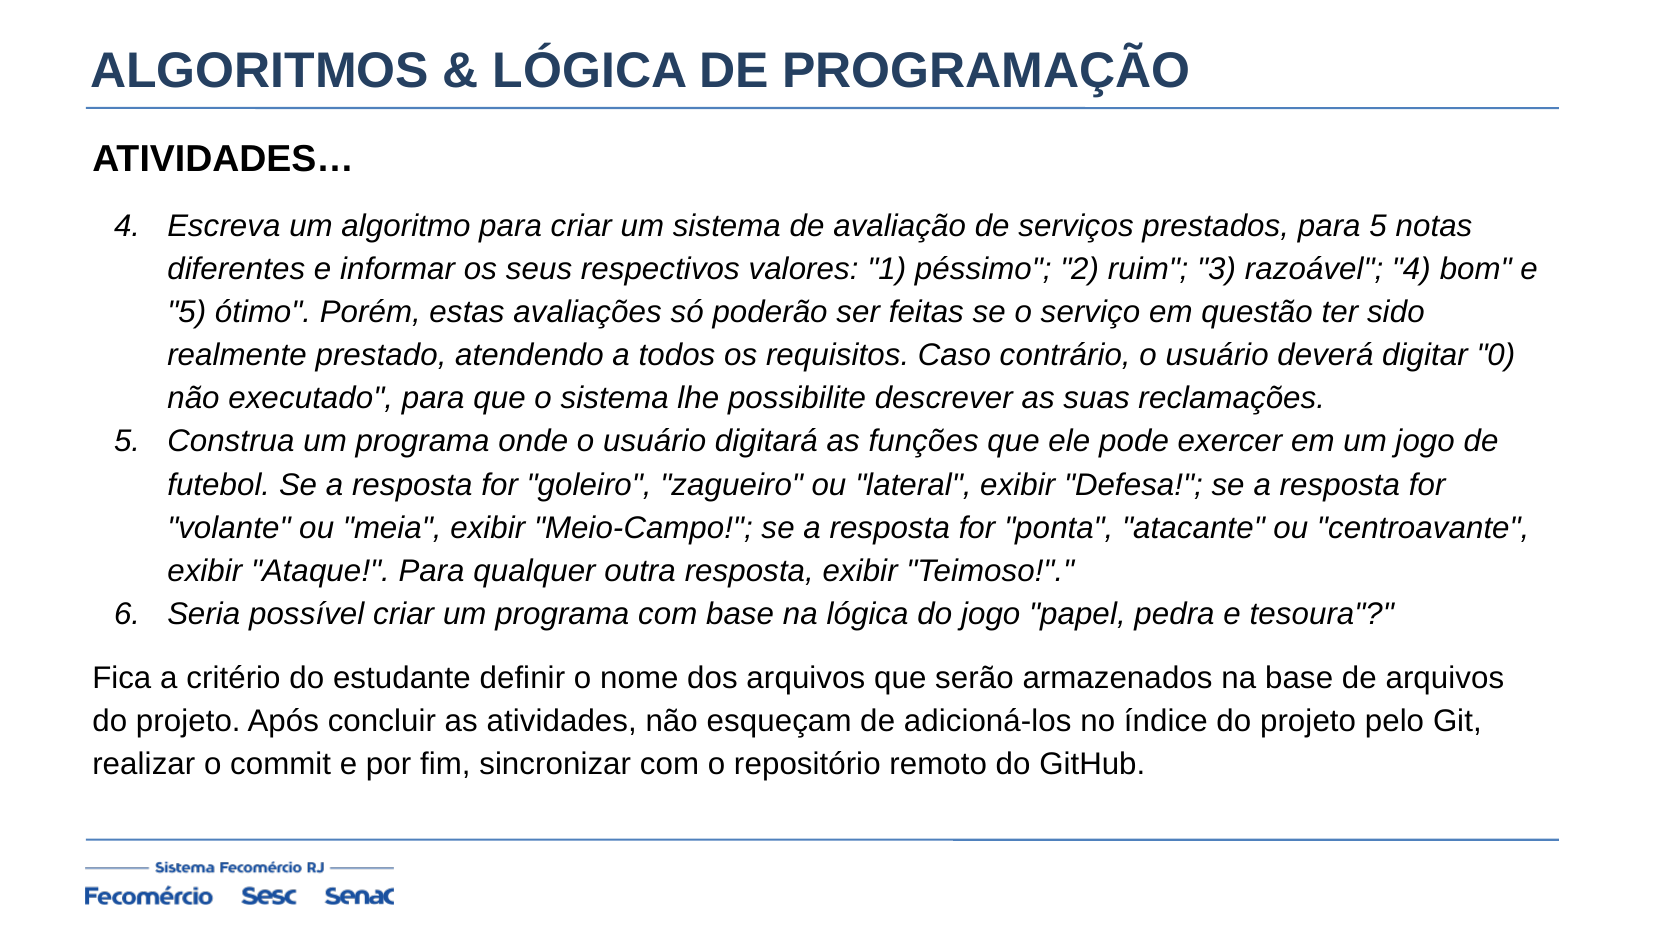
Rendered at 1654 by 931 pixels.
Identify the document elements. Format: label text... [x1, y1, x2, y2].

picture [62, 845, 416, 921]
text_box ALGORITMOS & LÓGICA DE PROGRAMAÇÃO [90, 32, 1564, 104]
text_box ATIVIDADES… Escreva um algoritmo para criar um sistema de avaliação de serviços prestados, para 5 notas diferentes e informar os seus respectivos valores: "1) péssimo"; "2) ruim"; "3) razoável"; "4) bom" e "5) ótimo". Porém, estas avaliações só poderão ser feitas se o serviço em questão ter sido realmente prestado, atendendo a todos os requisitos. Caso contrário, o usuário deverá digitar "0) não executado", para que o sistema lhe possibilite descrever as suas reclamações. Construa um programa onde o usuário digitará as funções que ele pode exercer em um jogo de futebol. Se a resposta for "goleiro", "zagueiro" ou "lateral", exibir "Defesa!"; se a resposta for "volante" ou "meia", exibir "Meio-Campo!"; se a resposta for "ponta", "atacante" ou "centroavante", exibir "Ataque!". Para qualquer outra resposta, exibir "Teimoso!"." Seria possível criar um programa com base na lógica do jogo "papel, pedra e tesoura"?" Fica a critério do estudante definir o nome dos arquivos que serão armazenados na base de arquivos do projeto. Após concluir as atividades, não esqueçam de adicioná-los no índice do projeto pelo Git, realizar o commit e por fim, sincronizar com o repositório remoto do GitHub. [77, 112, 1564, 836]
